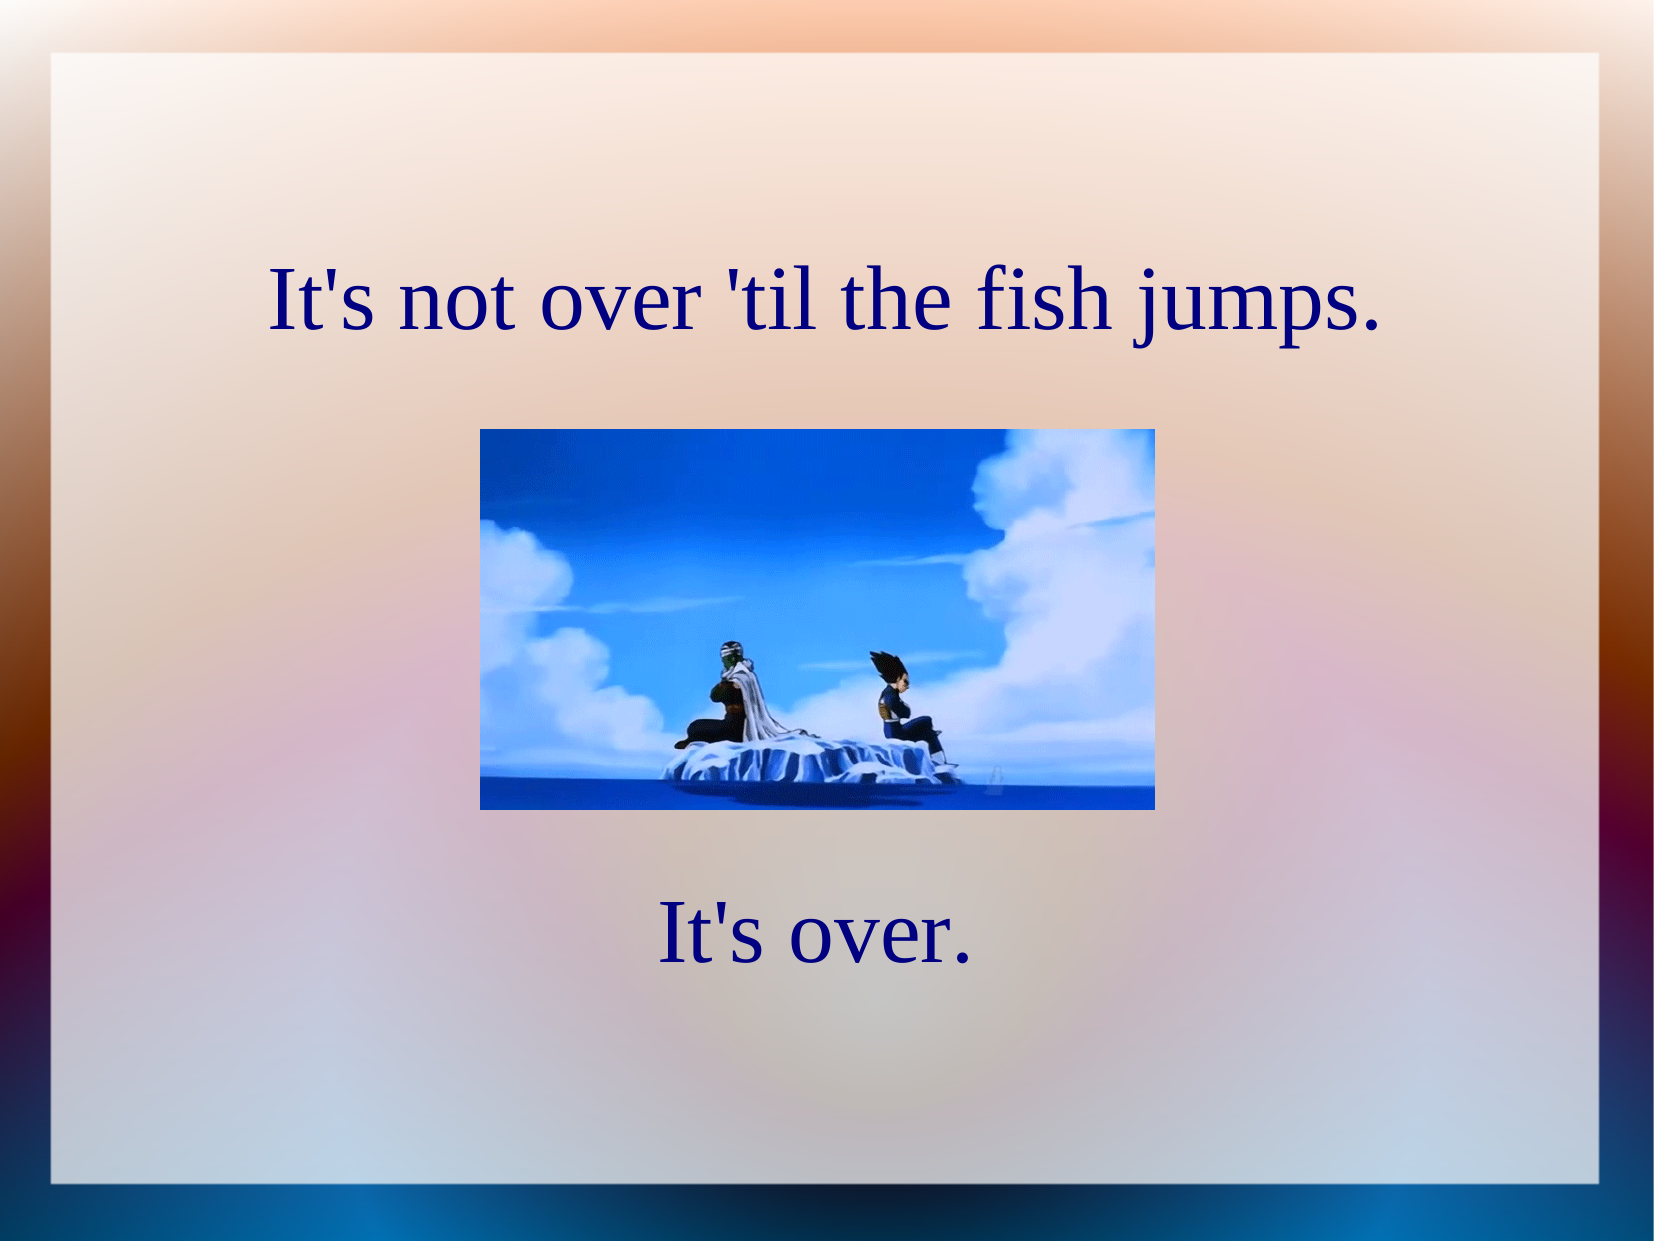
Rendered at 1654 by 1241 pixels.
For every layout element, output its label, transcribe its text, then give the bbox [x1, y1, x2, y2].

title It's not over 'til the fish jumps. [82, 195, 1571, 403]
picture [0, 0, 1654, 1241]
title It's over. [71, 827, 1561, 1036]
